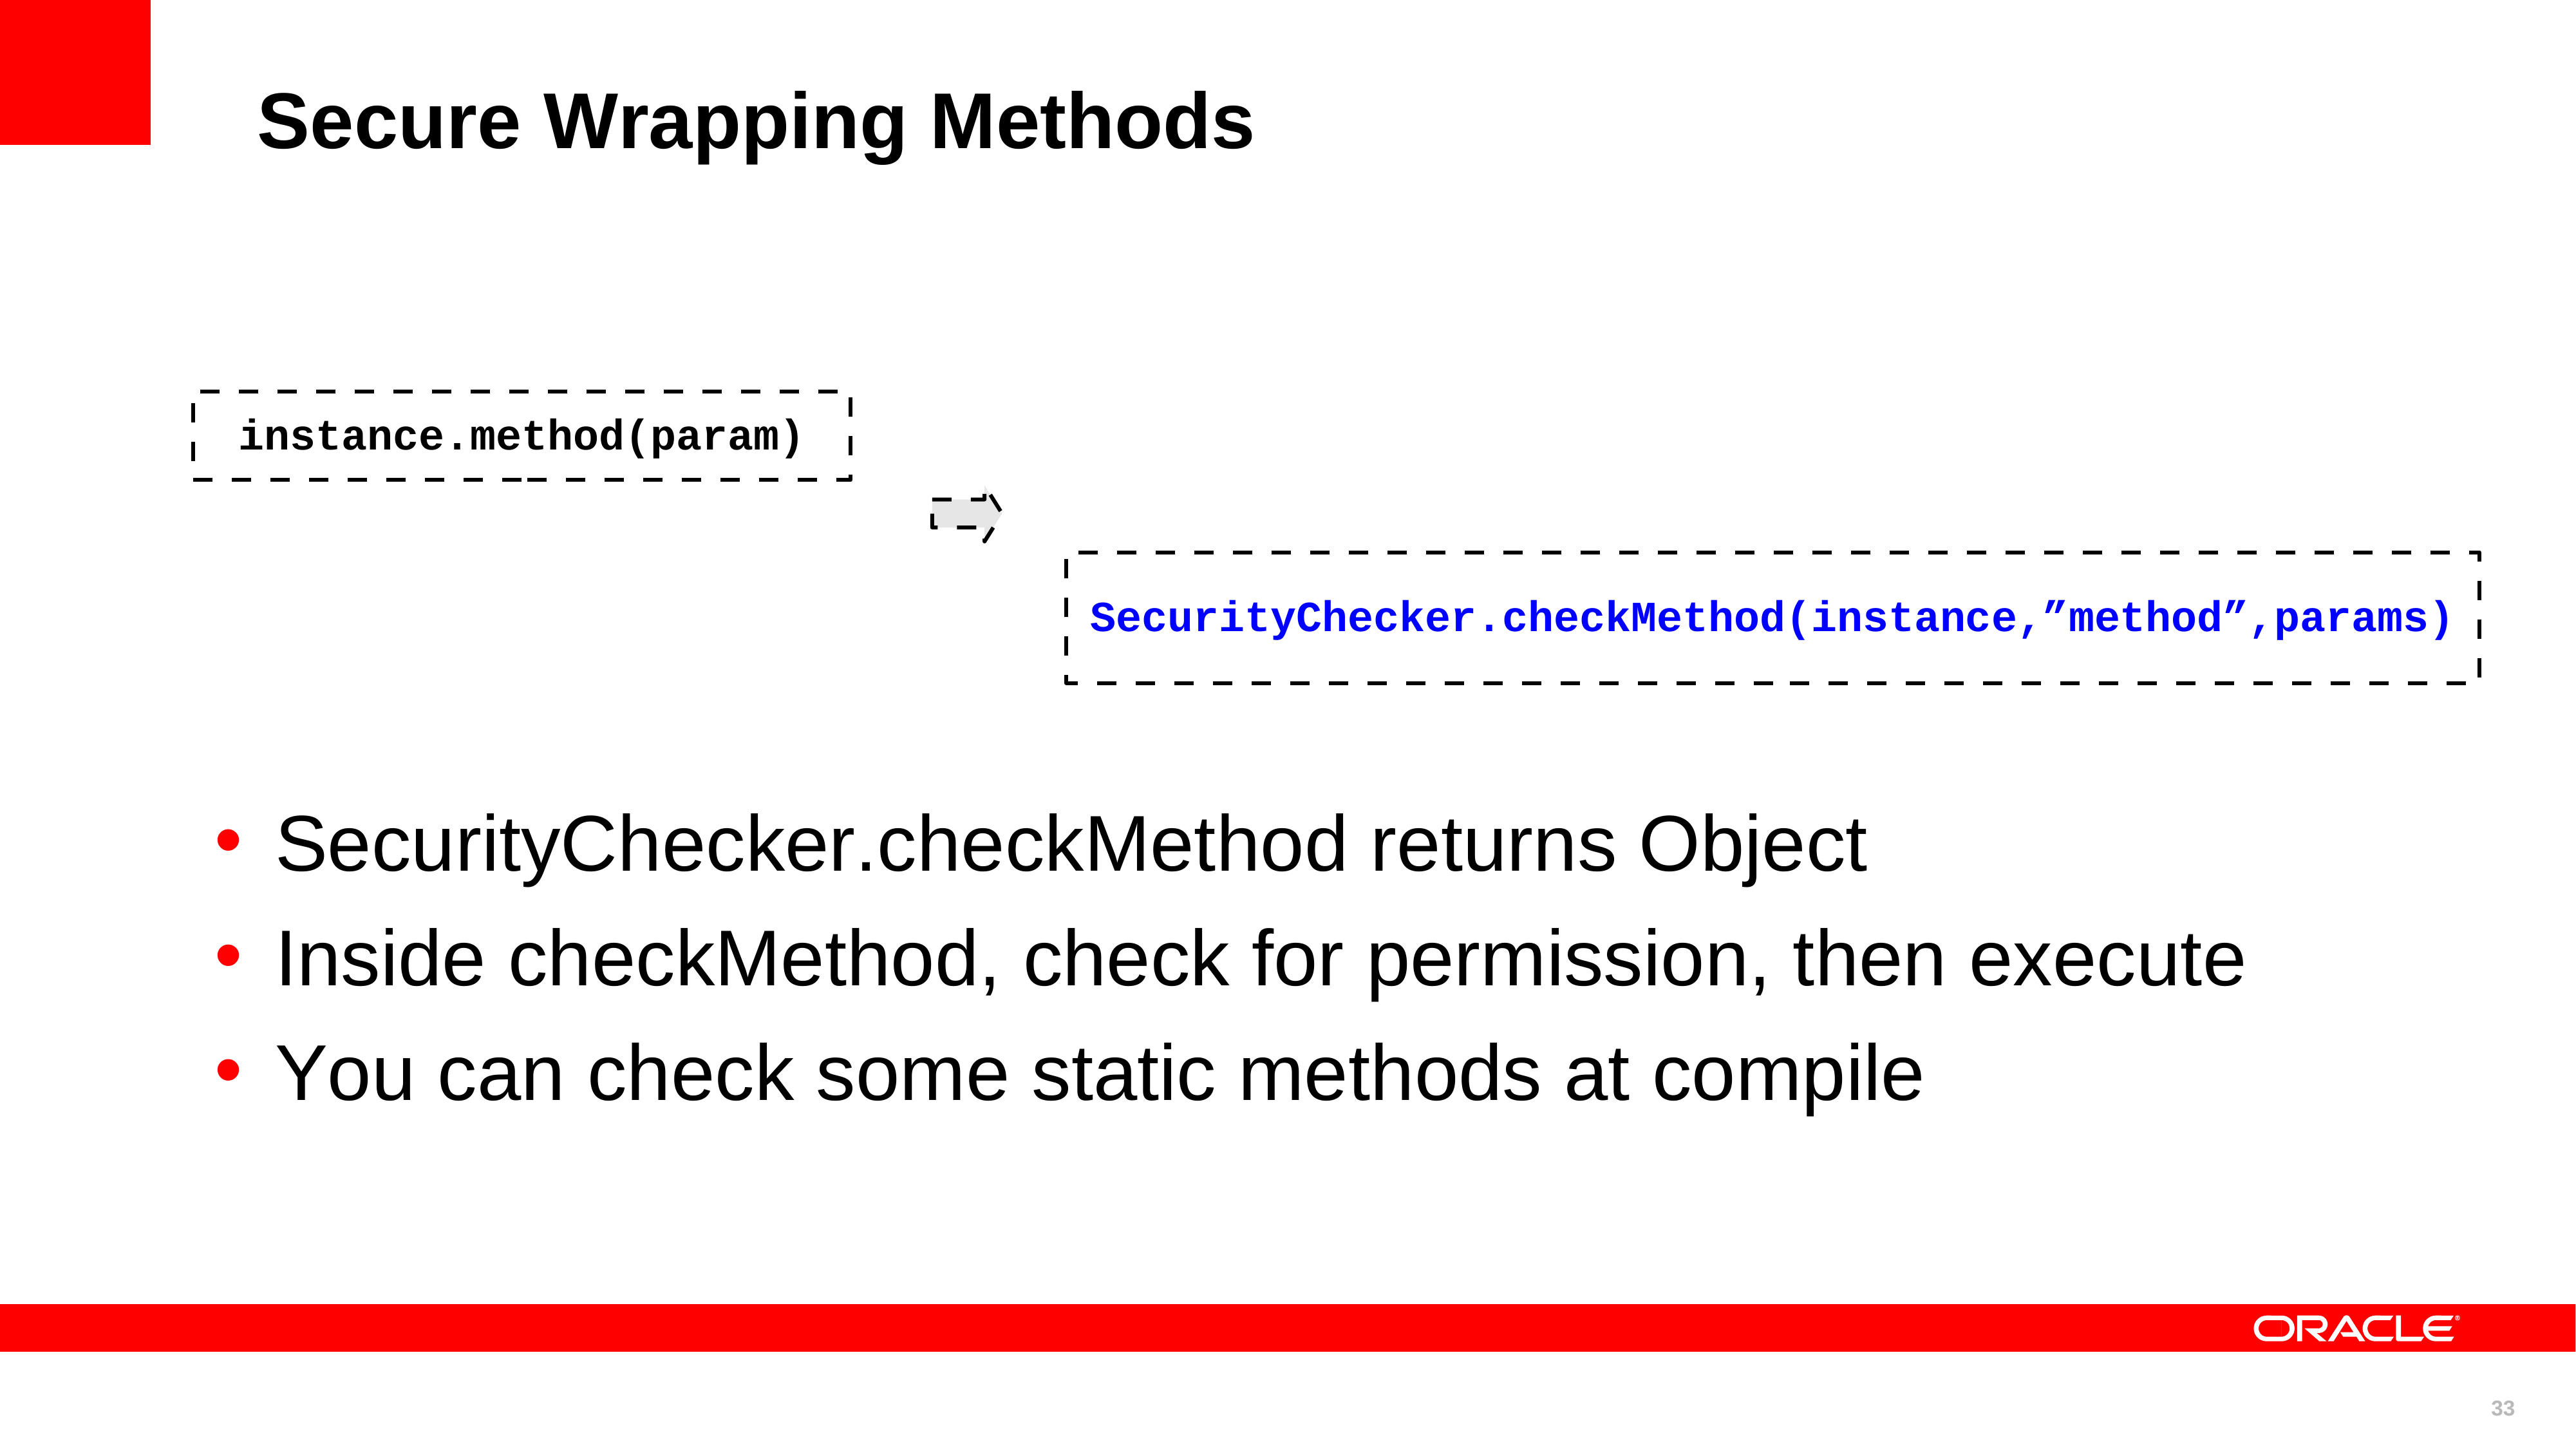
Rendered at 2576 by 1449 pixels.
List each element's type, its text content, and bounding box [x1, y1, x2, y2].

picture [0, 1304, 2576, 1352]
title Secure Wrapping Methods [257, 69, 2318, 251]
list SecurityChecker.checkMethod returns Object Inside checkMethod, check for permission, then execute You can check some static methods at compile [214, 791, 2275, 1219]
text_box [932, 485, 1002, 542]
text_box SecurityChecker.checkMethod(instance,”method”,params) [1066, 552, 2480, 683]
text_box instance.method(param) [193, 391, 851, 480]
picture [0, 0, 151, 145]
